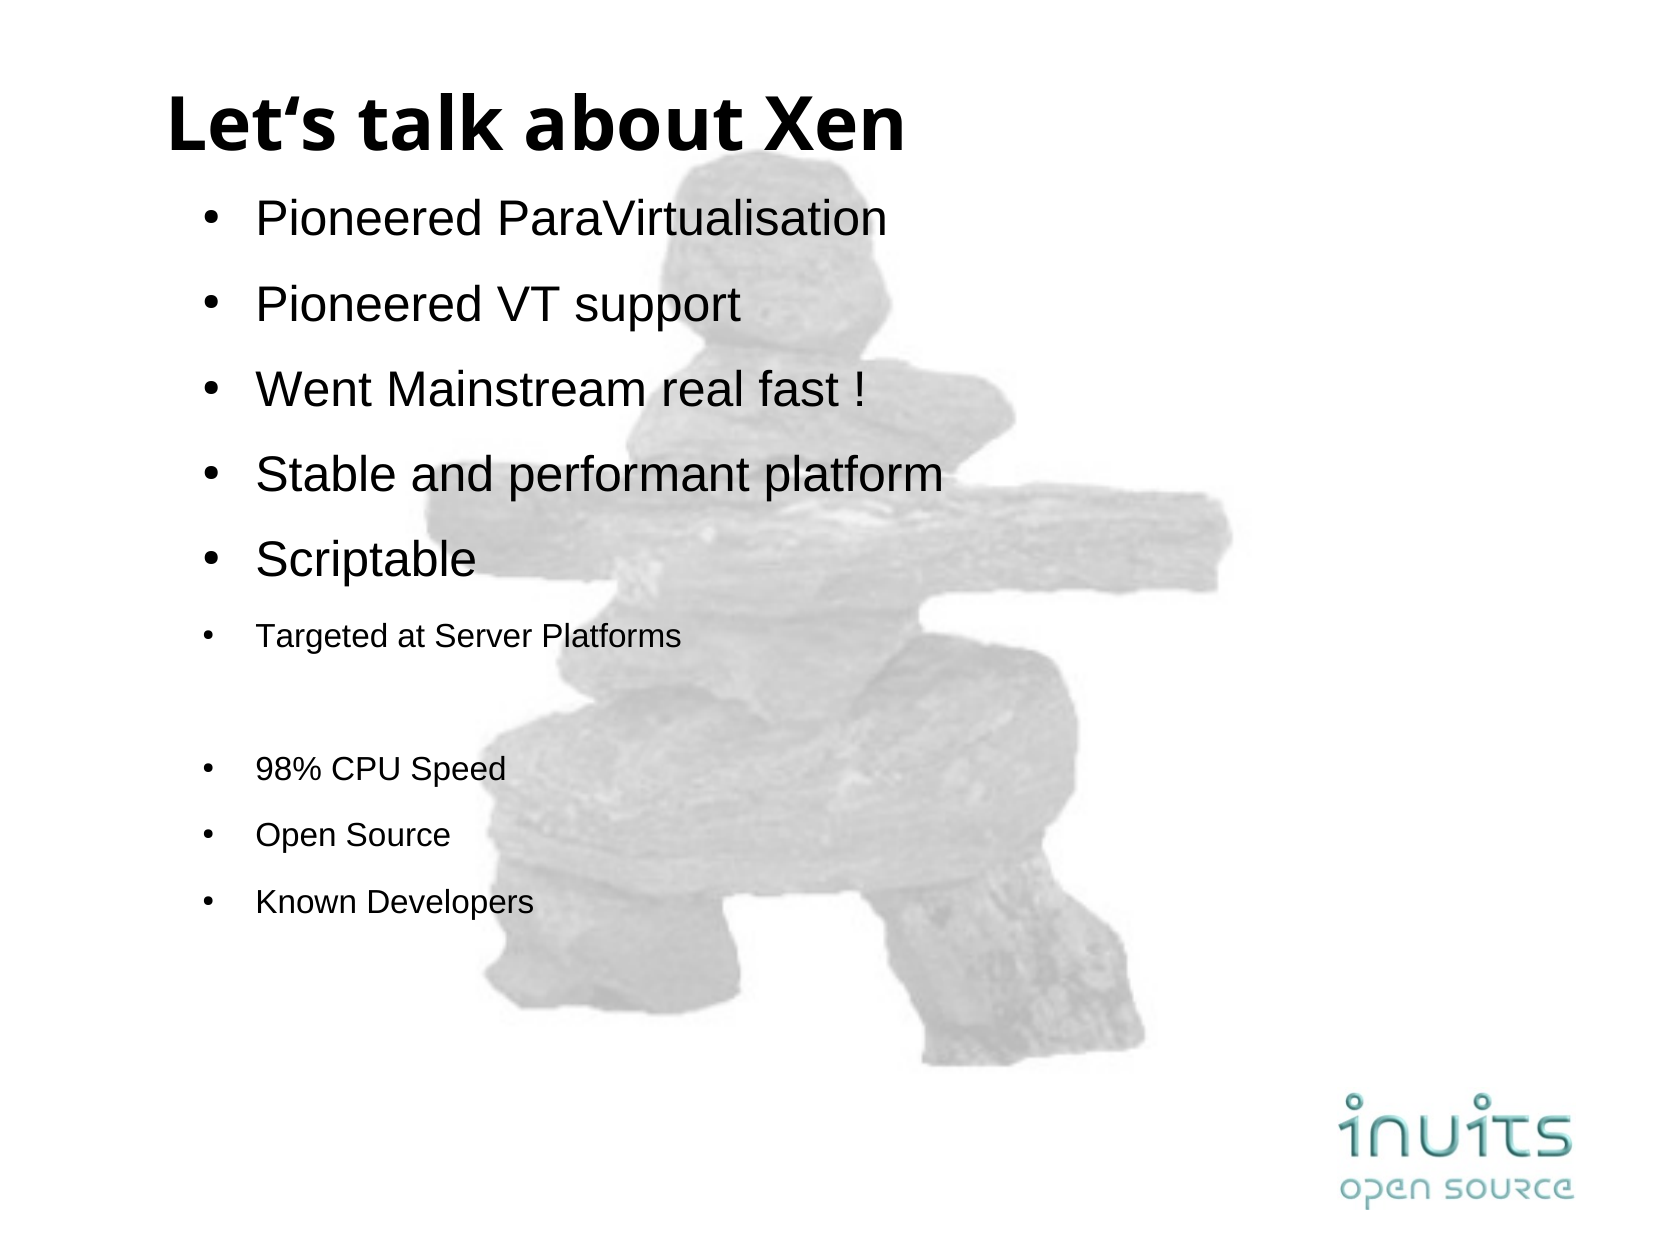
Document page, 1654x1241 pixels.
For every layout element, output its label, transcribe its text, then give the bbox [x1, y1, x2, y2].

picture [337, 202, 1298, 1120]
title Let‘s talk about Xen [147, 41, 1429, 202]
list Pioneered ParaVirtualisation Pioneered VT support Went Mainstream real fast ! Stable and performant platform Scriptable Targeted at Server Platforms 98% CPU Speed Open Source Known Developers [184, 190, 1192, 1119]
picture [1337, 1087, 1576, 1210]
